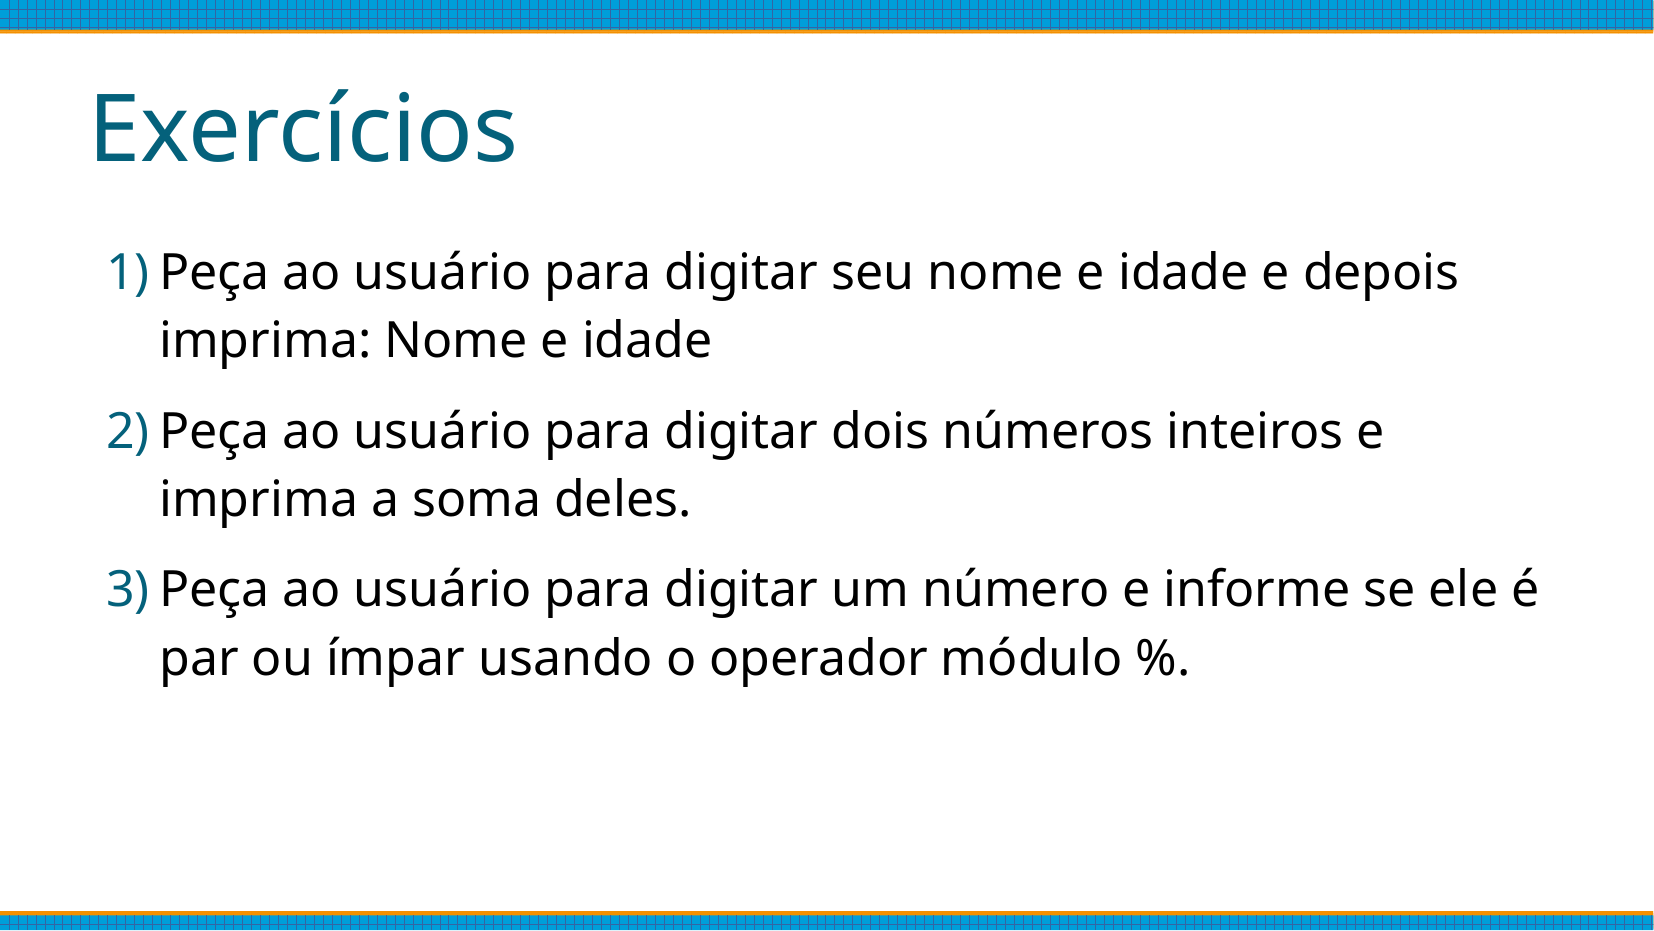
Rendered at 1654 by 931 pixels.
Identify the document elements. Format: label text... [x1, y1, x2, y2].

title Exercícios [88, 44, 1565, 207]
list Peça ao usuário para digitar seu nome e idade e depois imprima: Nome e idade Peça ao usuário para digitar dois números inteiros e imprima a soma deles. Peça ao usuário para digitar um número e informe se ele é par ou ímpar usando o operador módulo %. [88, 236, 1565, 901]
